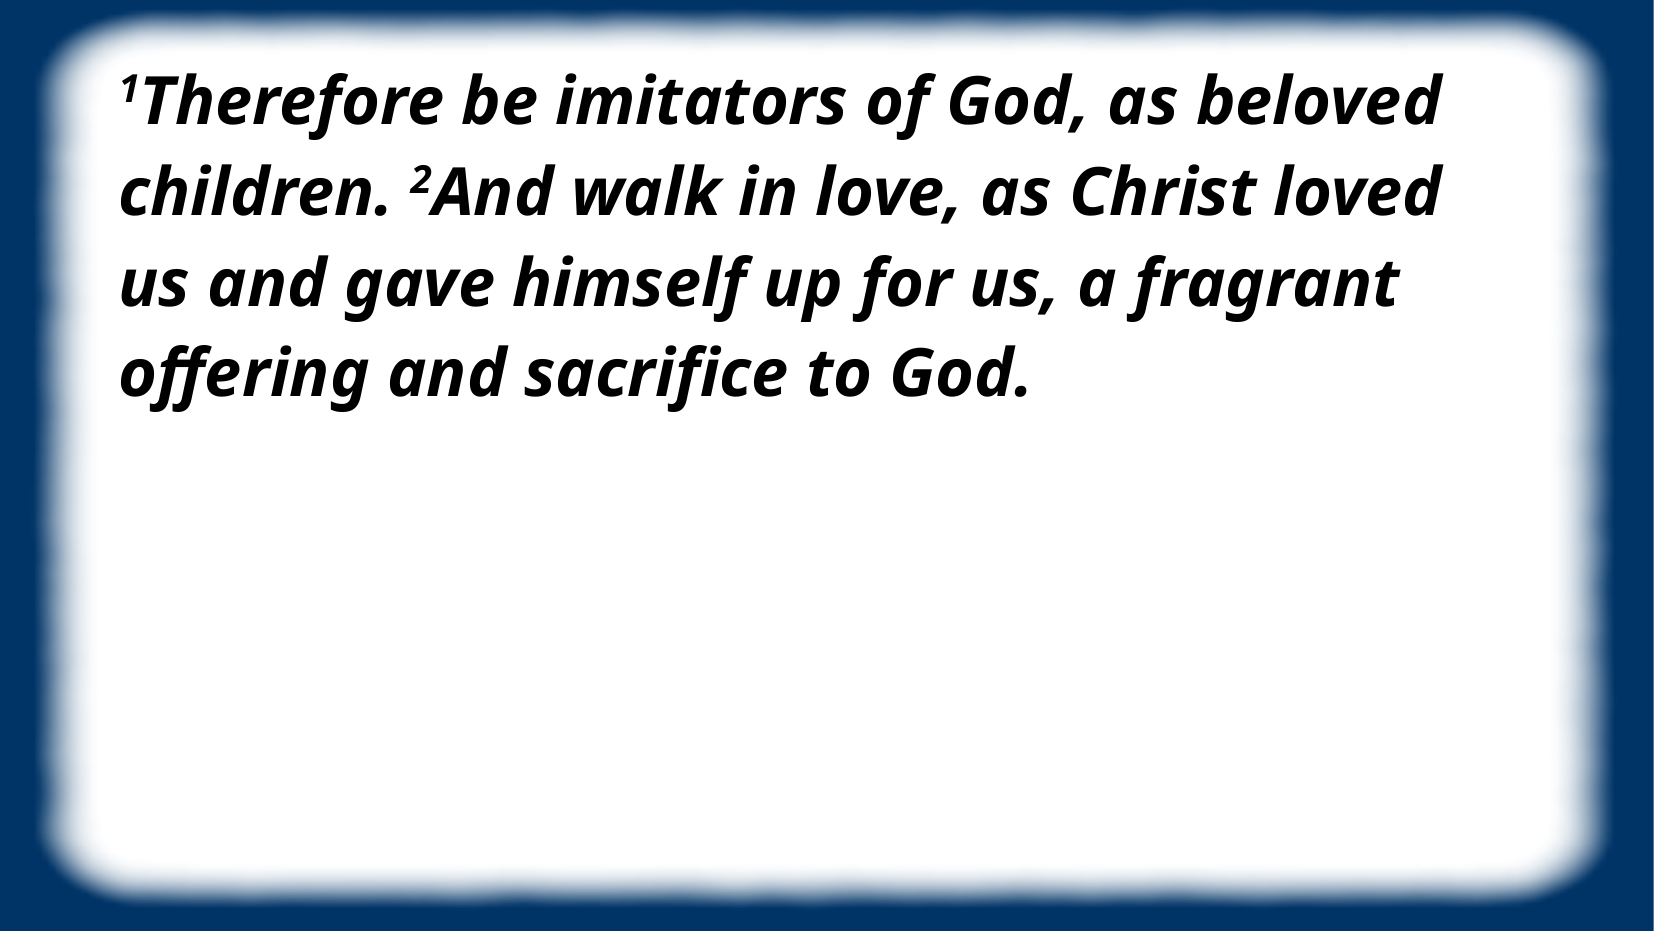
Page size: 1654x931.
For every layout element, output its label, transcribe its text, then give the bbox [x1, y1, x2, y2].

text_box 1Therefore be imitators of God, as beloved children. 2And walk in love, as Christ loved us and gave himself up for us, a fragrant offering and sacrifice to God. [103, 45, 1544, 472]
picture [0, 0, 1654, 931]
